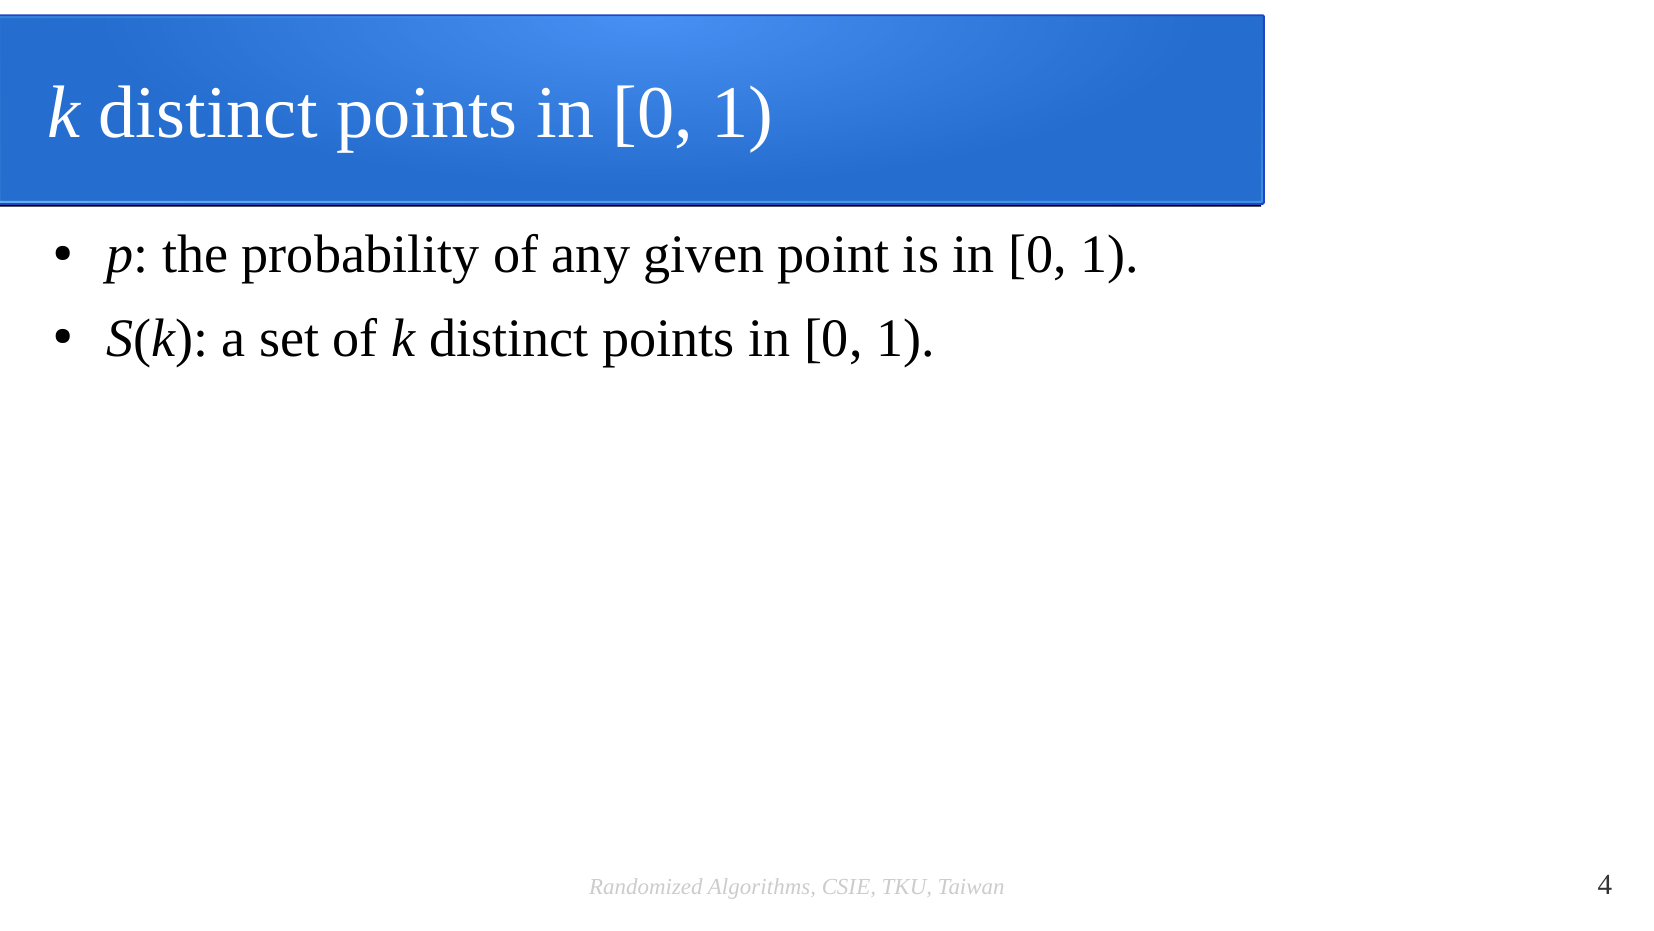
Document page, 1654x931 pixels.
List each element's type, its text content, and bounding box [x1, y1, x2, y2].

list p: the probability of any given point is in [0, 1). S(k): a set of k distinct points in [0, 1). [35, 224, 1524, 764]
title k distinct points in [0, 1) [47, 35, 1199, 189]
